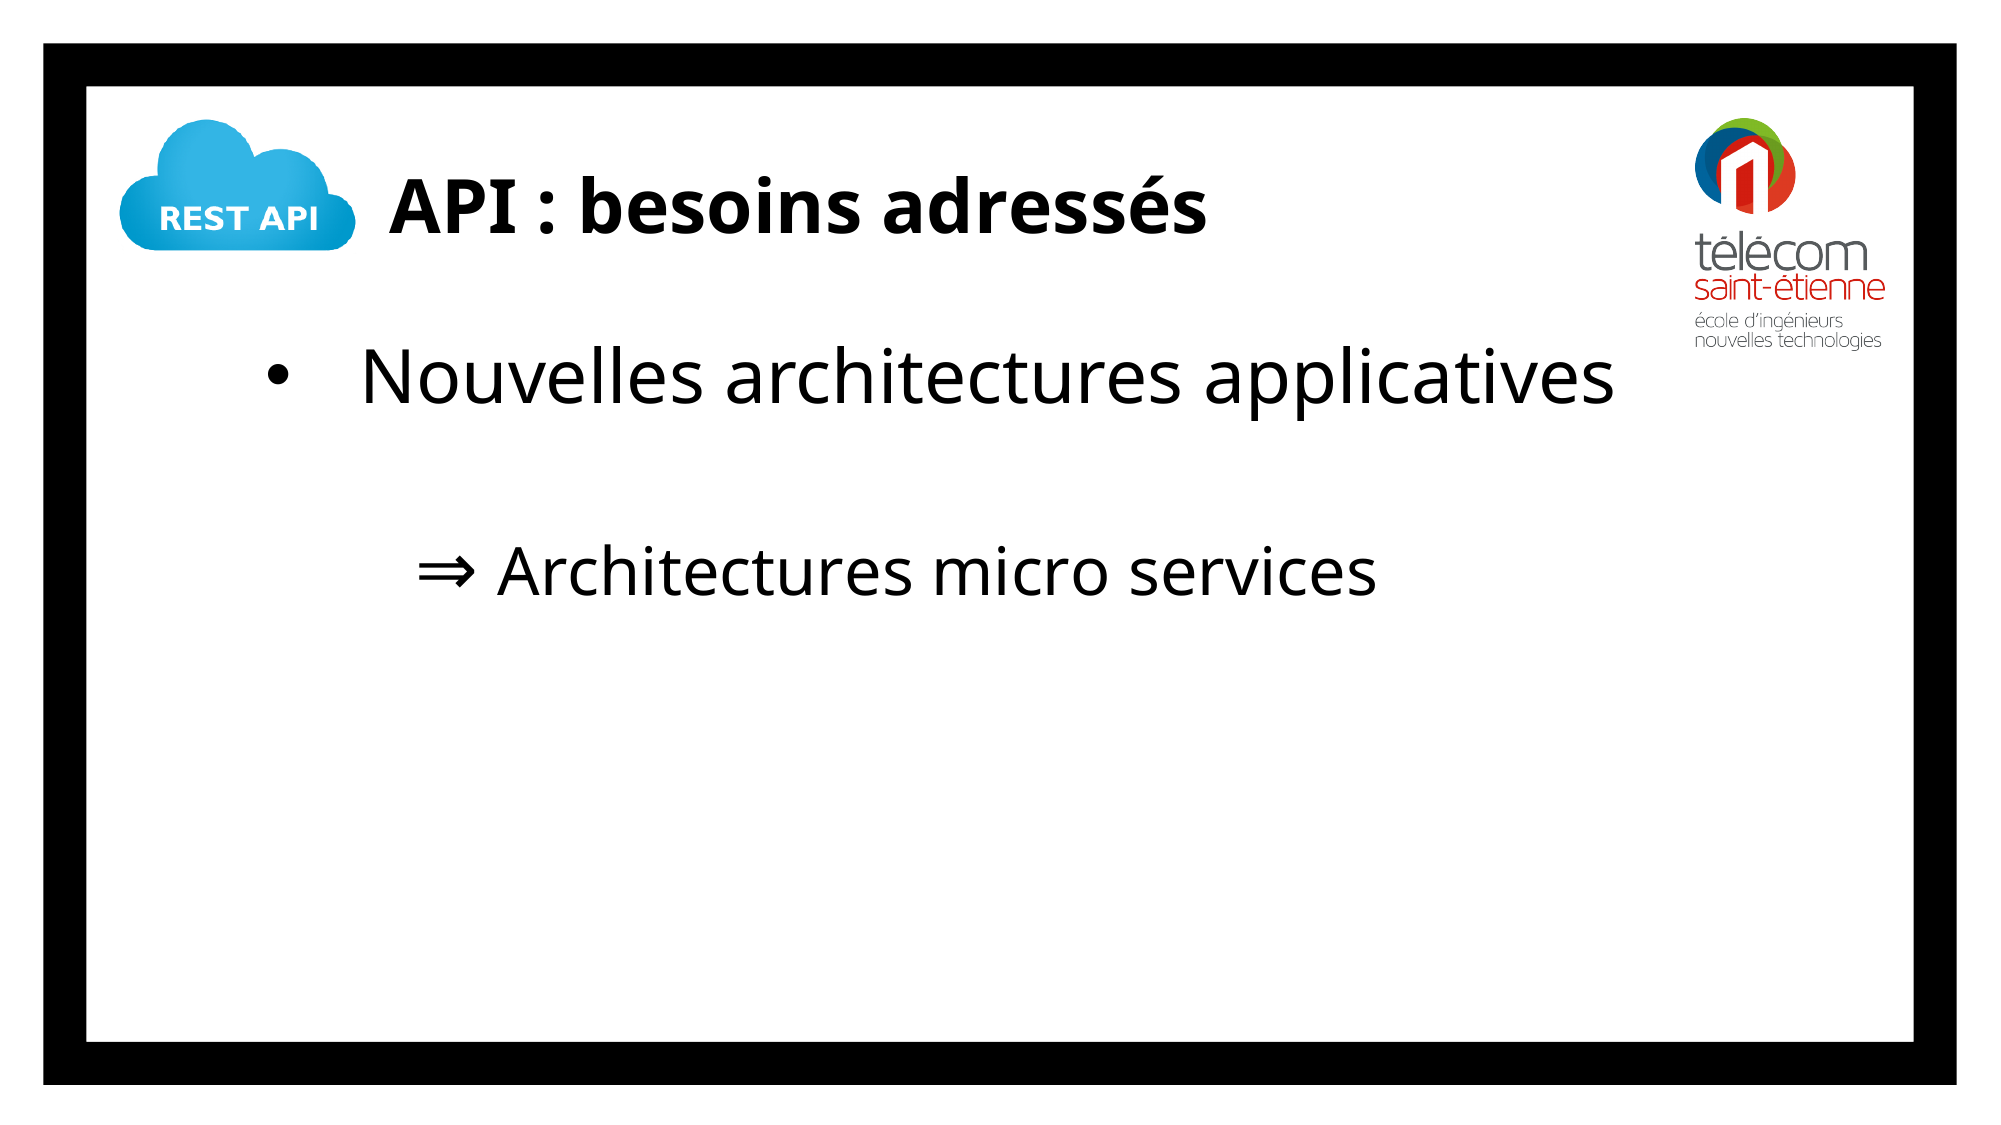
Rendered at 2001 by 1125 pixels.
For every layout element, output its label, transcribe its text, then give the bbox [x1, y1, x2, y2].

picture [117, 118, 357, 254]
text_box Nouvelles architectures applicatives ⇒ Architectures micro services [175, 320, 1881, 696]
title API : besoins adressés [369, 138, 1695, 304]
picture [1695, 118, 1885, 351]
